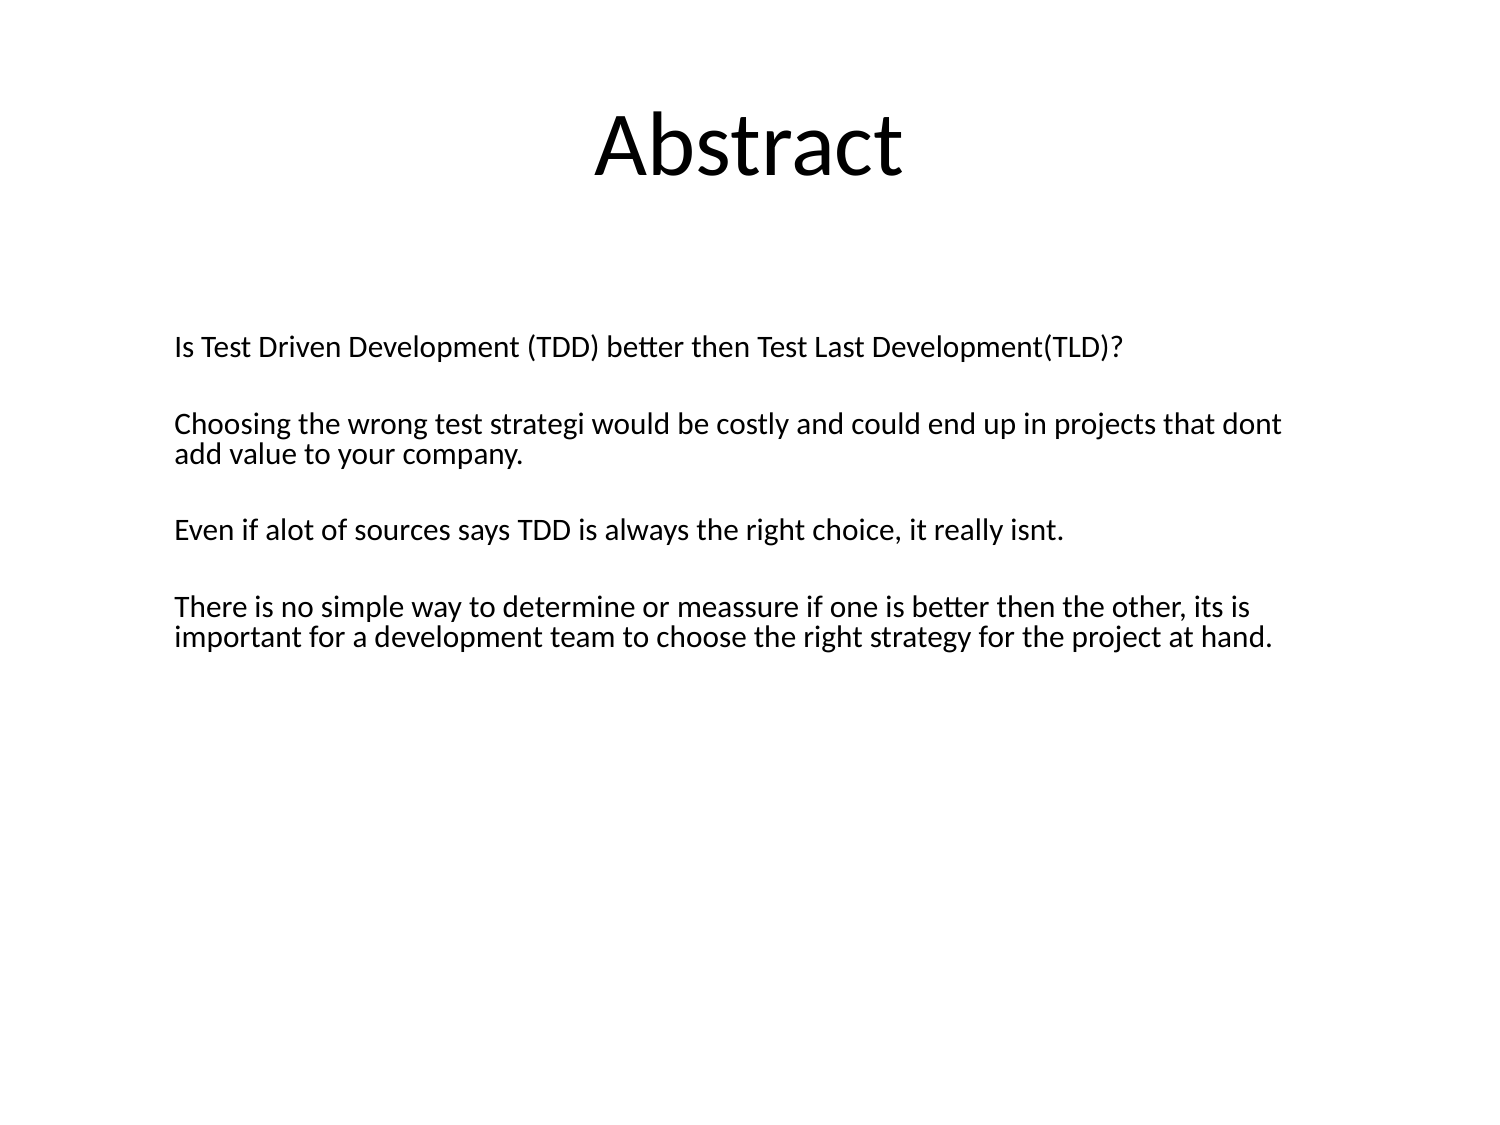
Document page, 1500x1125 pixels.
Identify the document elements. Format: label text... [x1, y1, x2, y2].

list Is Test Driven Development (TDD) better then Test Last Development(TLD)? Choosing the wrong test strategi would be costly and could end up in projects that dont add value to your company. Even if alot of sources says TDD is always the right choice, it really isnt. There is no simple way to determine or meassure if one is better then the other, its is important for a development team to choose the right strategy for the project at hand. [159, 326, 1317, 680]
title Abstract [75, 45, 1426, 233]
